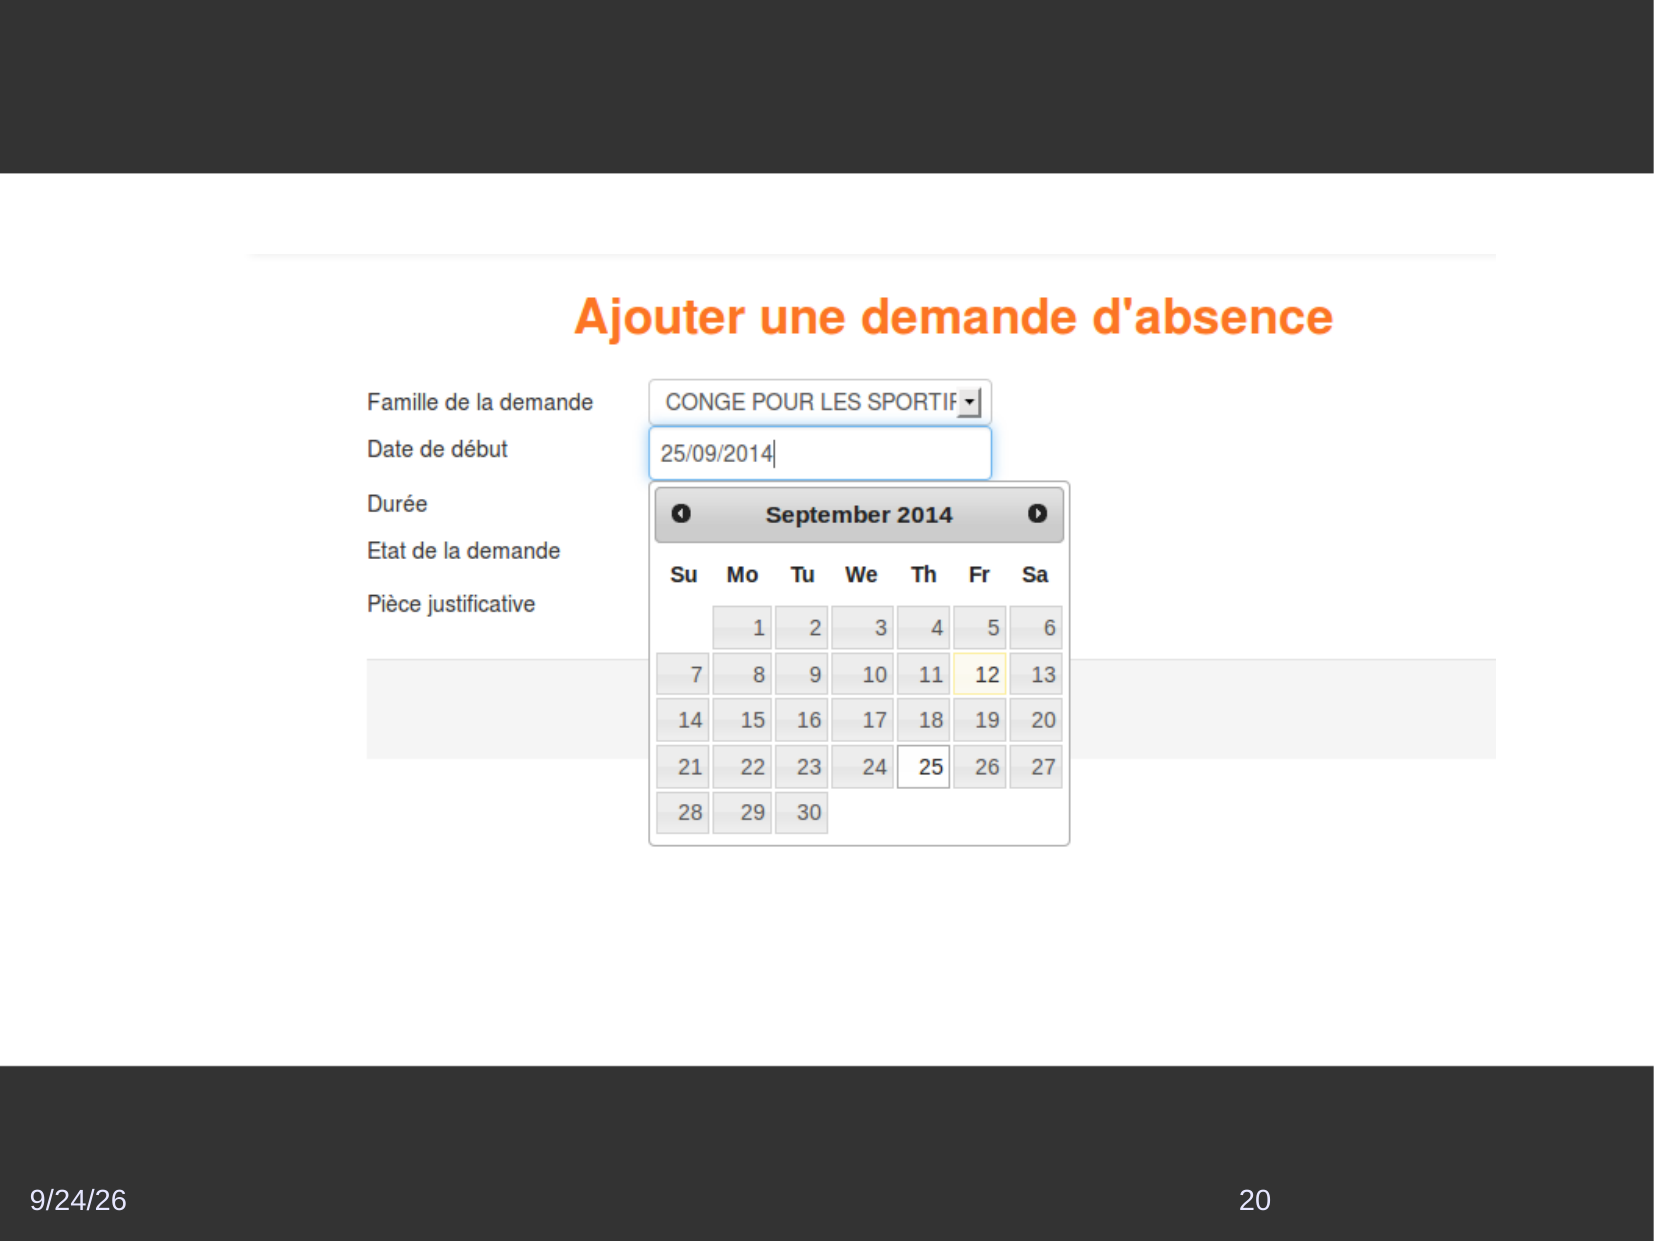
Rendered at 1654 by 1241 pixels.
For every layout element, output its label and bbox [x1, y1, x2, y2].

text_box [1238, 1181, 1625, 1241]
text_box [29, 1181, 566, 1241]
picture [164, 254, 1496, 986]
